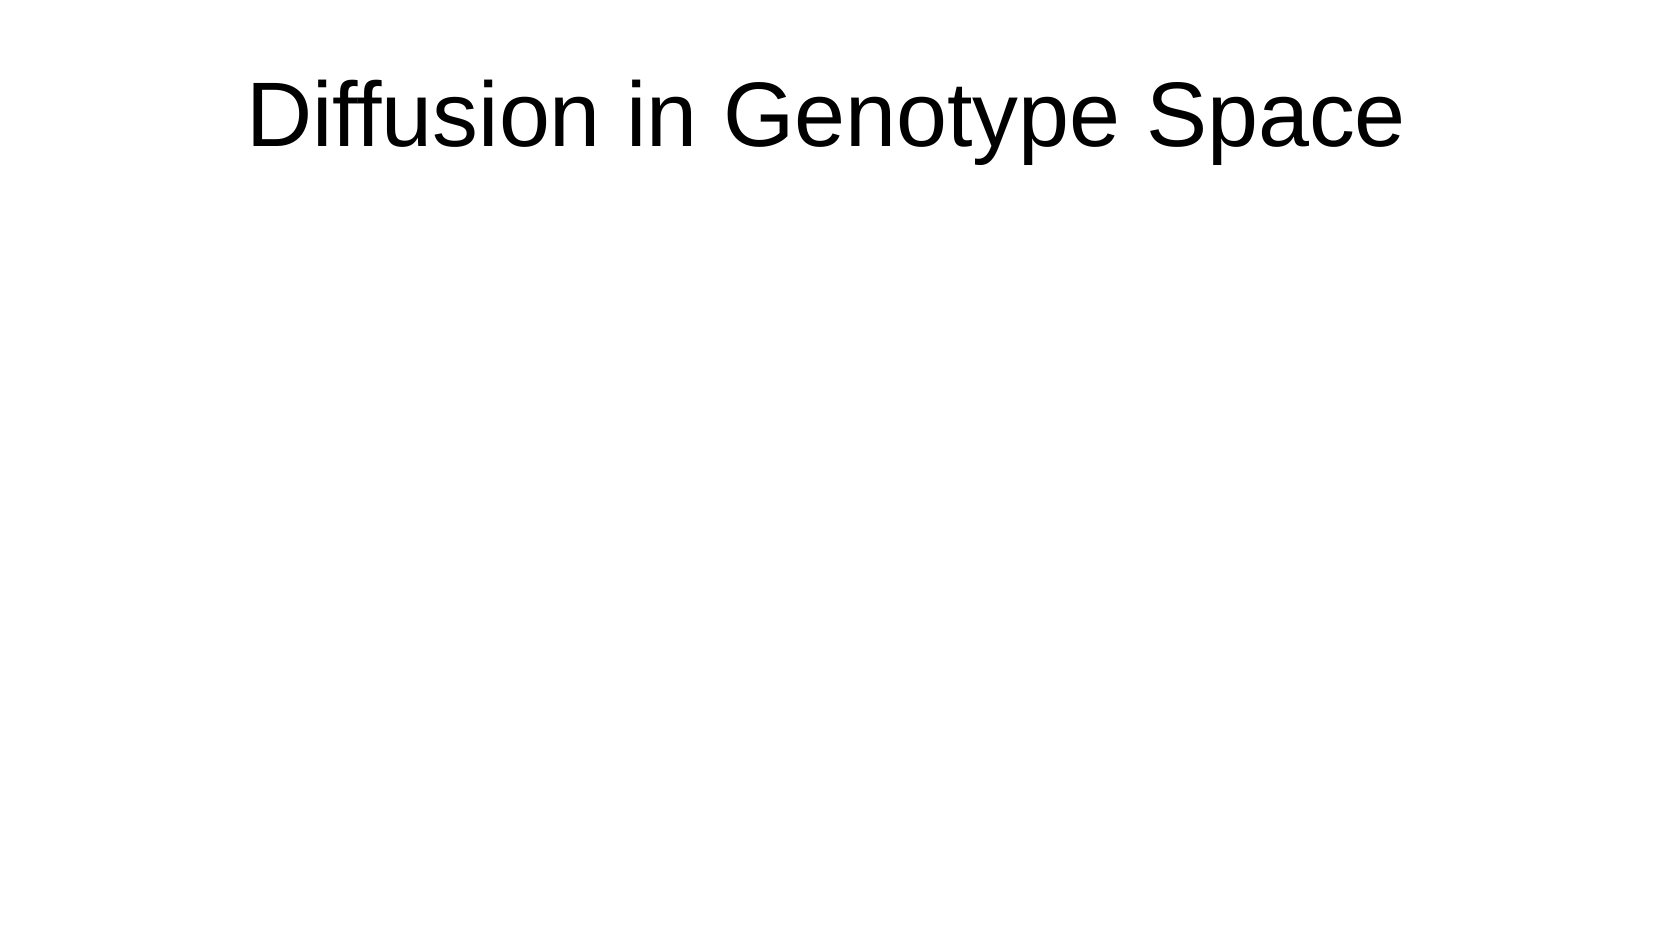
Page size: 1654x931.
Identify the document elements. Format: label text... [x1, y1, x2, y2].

title Diffusion in Genotype Space [82, 37, 1571, 193]
